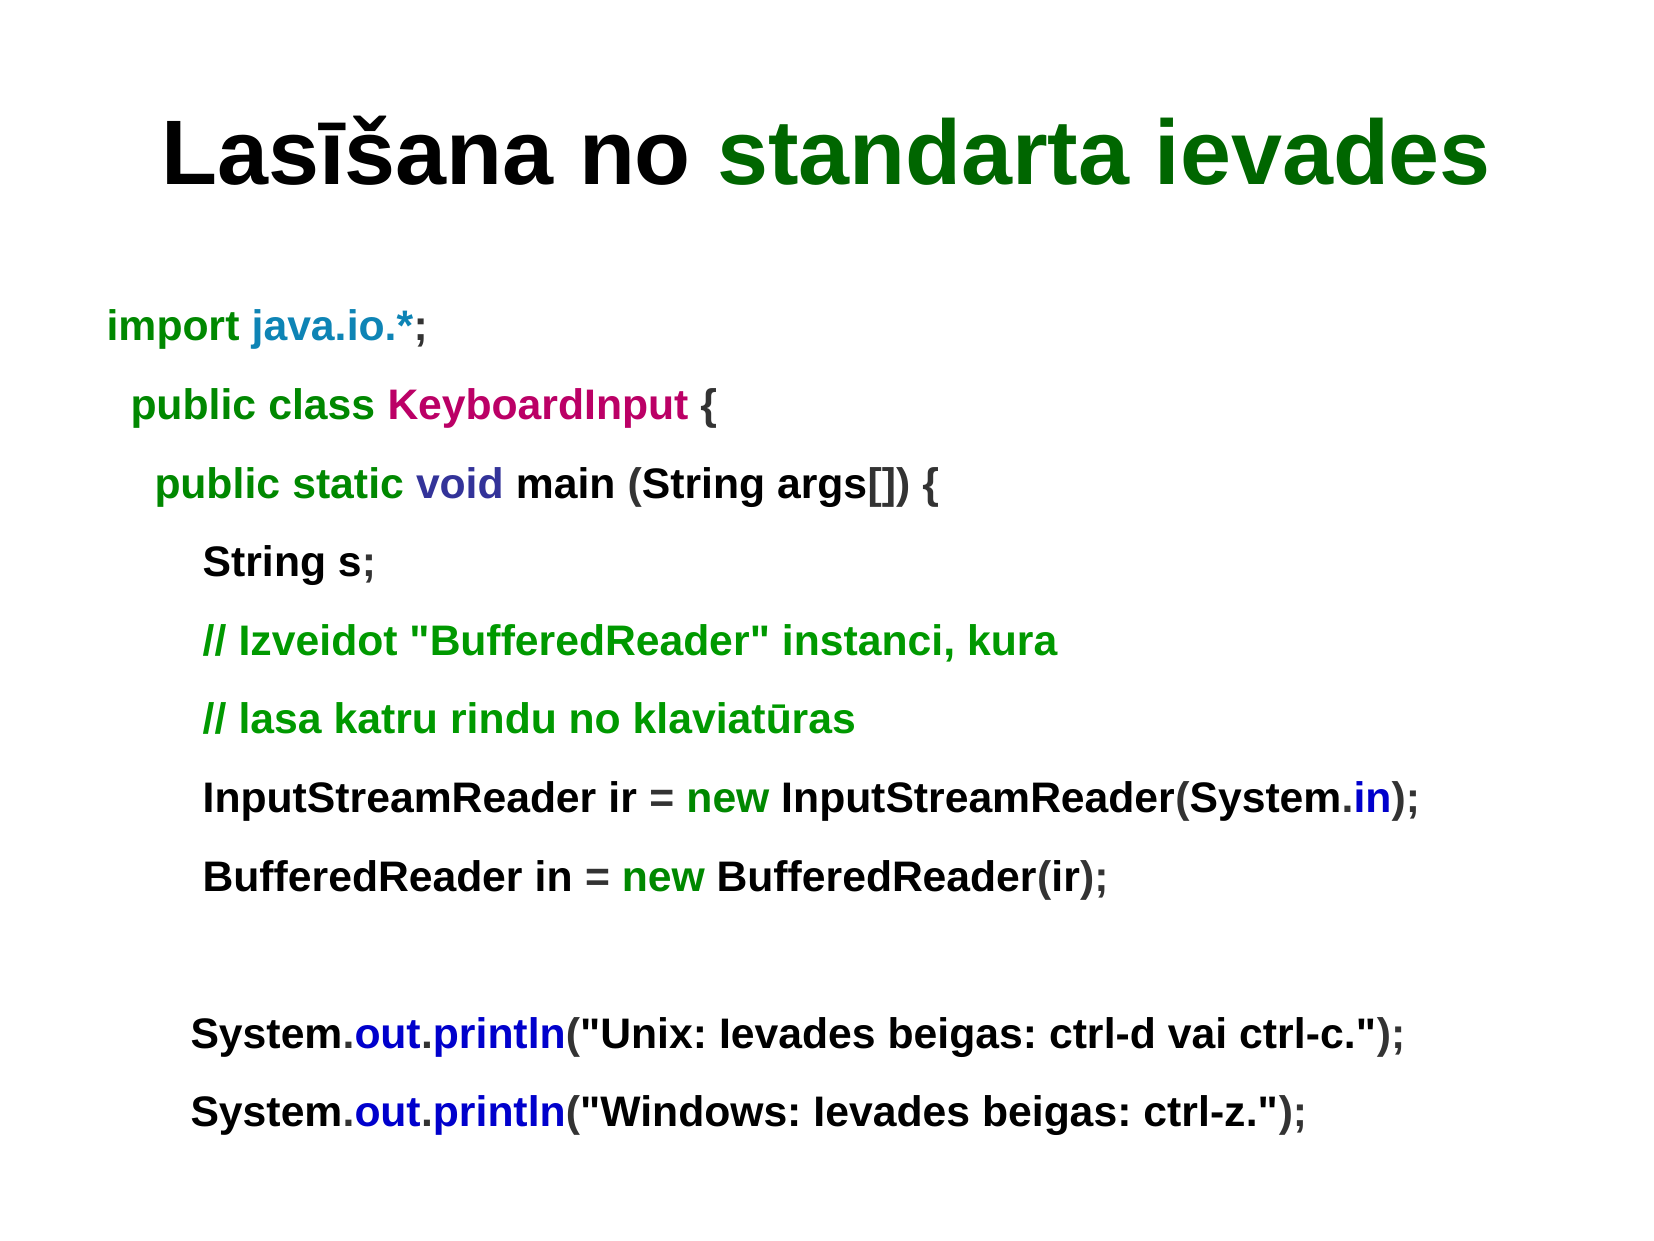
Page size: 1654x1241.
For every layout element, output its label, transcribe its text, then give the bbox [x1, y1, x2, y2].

list import java.io.*; public class KeyboardInput { public static void main (String args[]) { String s; // Izveidot "BufferedReader" instanci, kura // lasa katru rindu no klaviatūras InputStreamReader ir = new InputStreamReader(System.in); BufferedReader in = new BufferedReader(ir); System.out.println("Unix: Ievades beigas: ctrl-d vai ctrl-c."); System.out.println("Windows: Ievades beigas: ctrl-z."); [82, 290, 1538, 1146]
title Lasīšana no standarta ievades [82, 49, 1571, 257]
